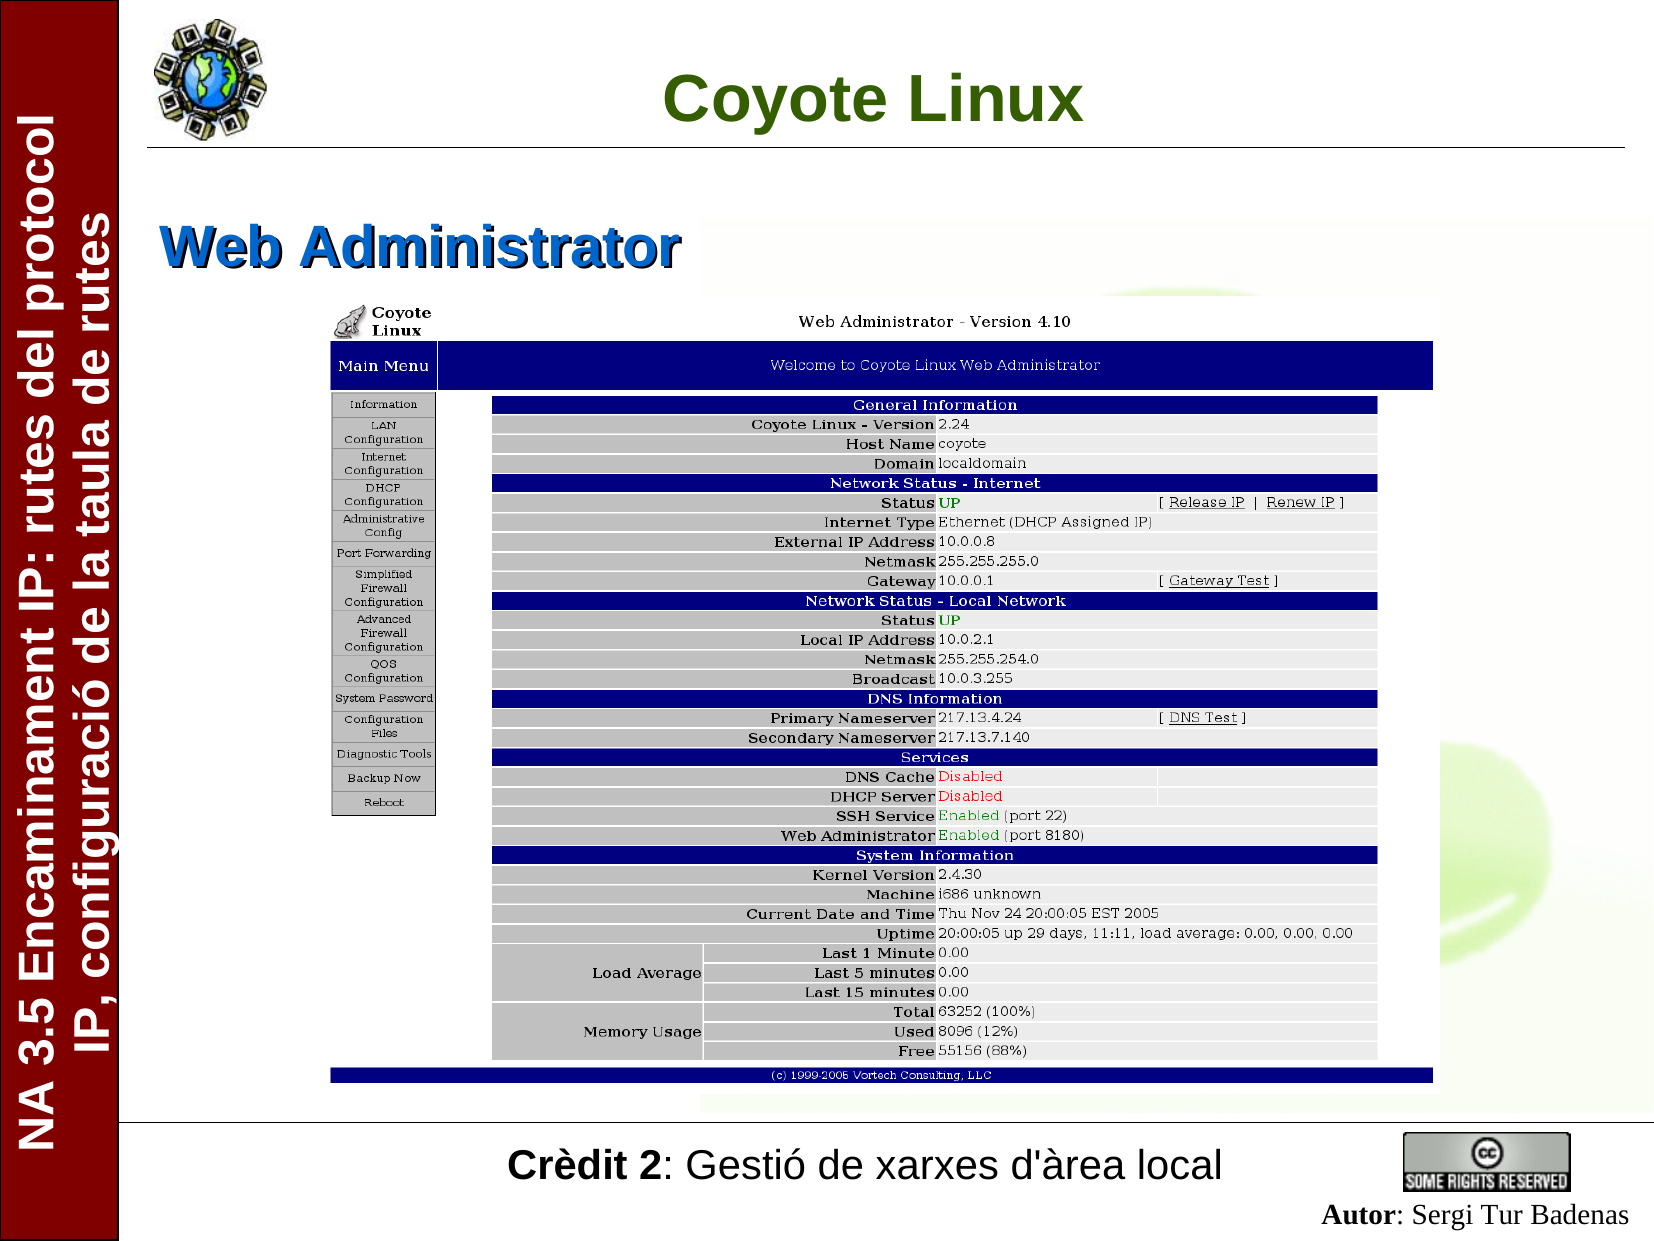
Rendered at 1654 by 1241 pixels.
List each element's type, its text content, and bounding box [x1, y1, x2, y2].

picture [154, 19, 268, 49]
list Web Administrator [141, 213, 1630, 1049]
title Coyote Linux [129, 49, 1619, 148]
picture [324, 217, 1654, 1113]
picture [1403, 1132, 1571, 1192]
